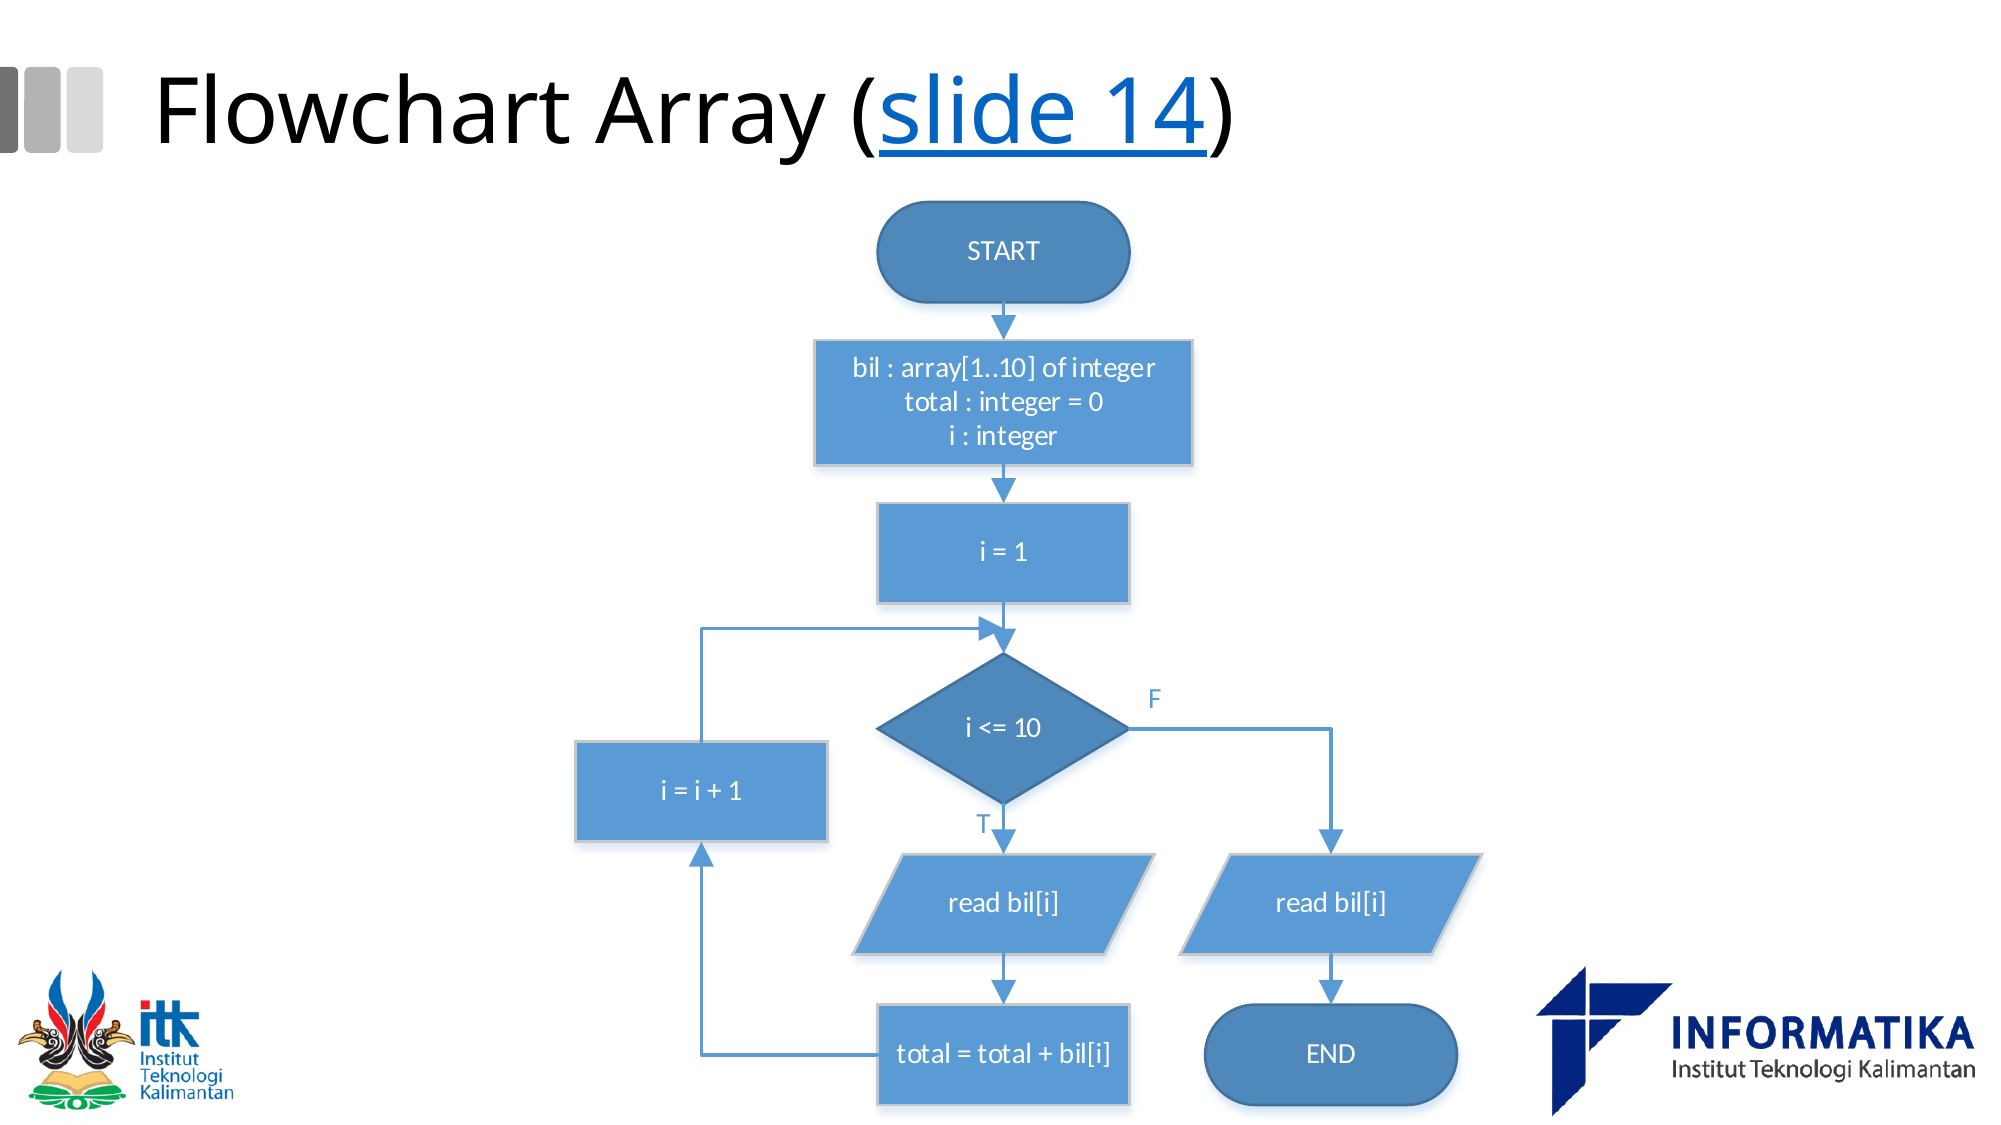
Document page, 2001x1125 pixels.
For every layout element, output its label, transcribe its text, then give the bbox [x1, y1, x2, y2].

picture [1534, 965, 1976, 1118]
picture [0, 935, 252, 1125]
title Flowchart Array (slide 14) [137, 1, 1863, 219]
picture [560, 193, 1497, 1125]
